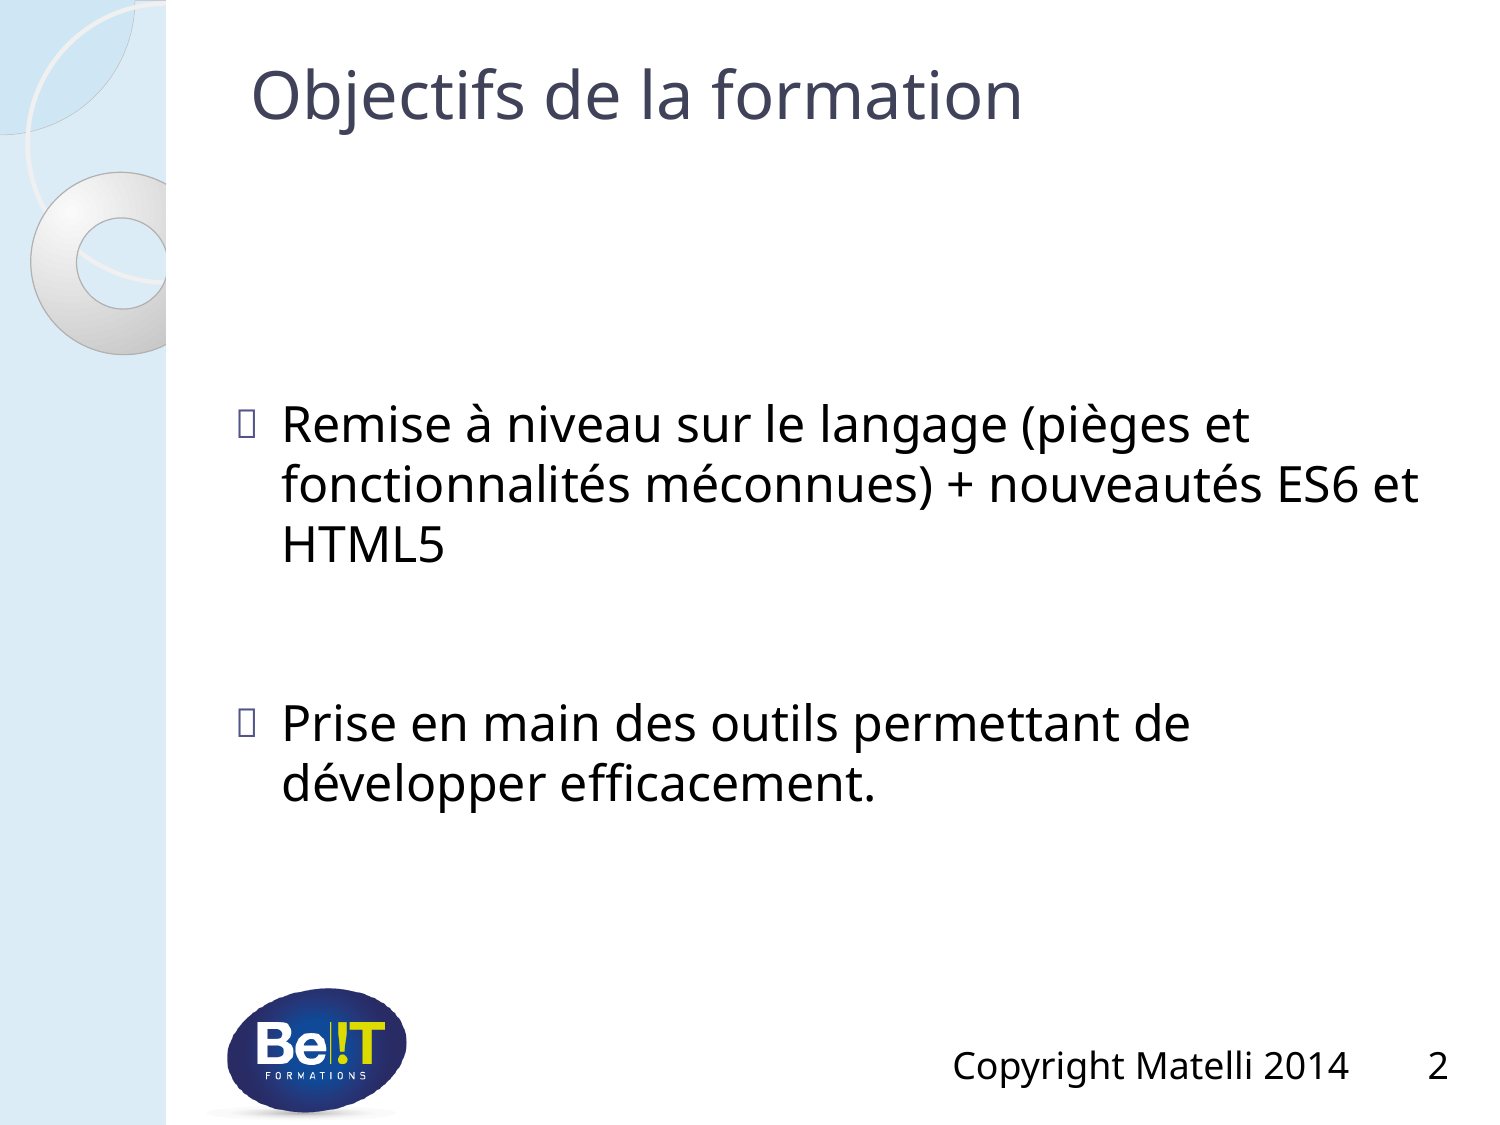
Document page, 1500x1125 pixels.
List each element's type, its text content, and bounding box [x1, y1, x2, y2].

picture [171, 977, 442, 1125]
footer Copyright Matelli 2014 [937, 1034, 1413, 1113]
title Objectifs de la formation [235, 45, 1466, 233]
list Remise à niveau sur le langage (pièges et fonctionnalités méconnues) + nouveautés ES6 et HTML5 Prise en main des outils permettant de développer efficacement. [206, 385, 1466, 1012]
slide_number <numéro> [1413, 1034, 1488, 1113]
